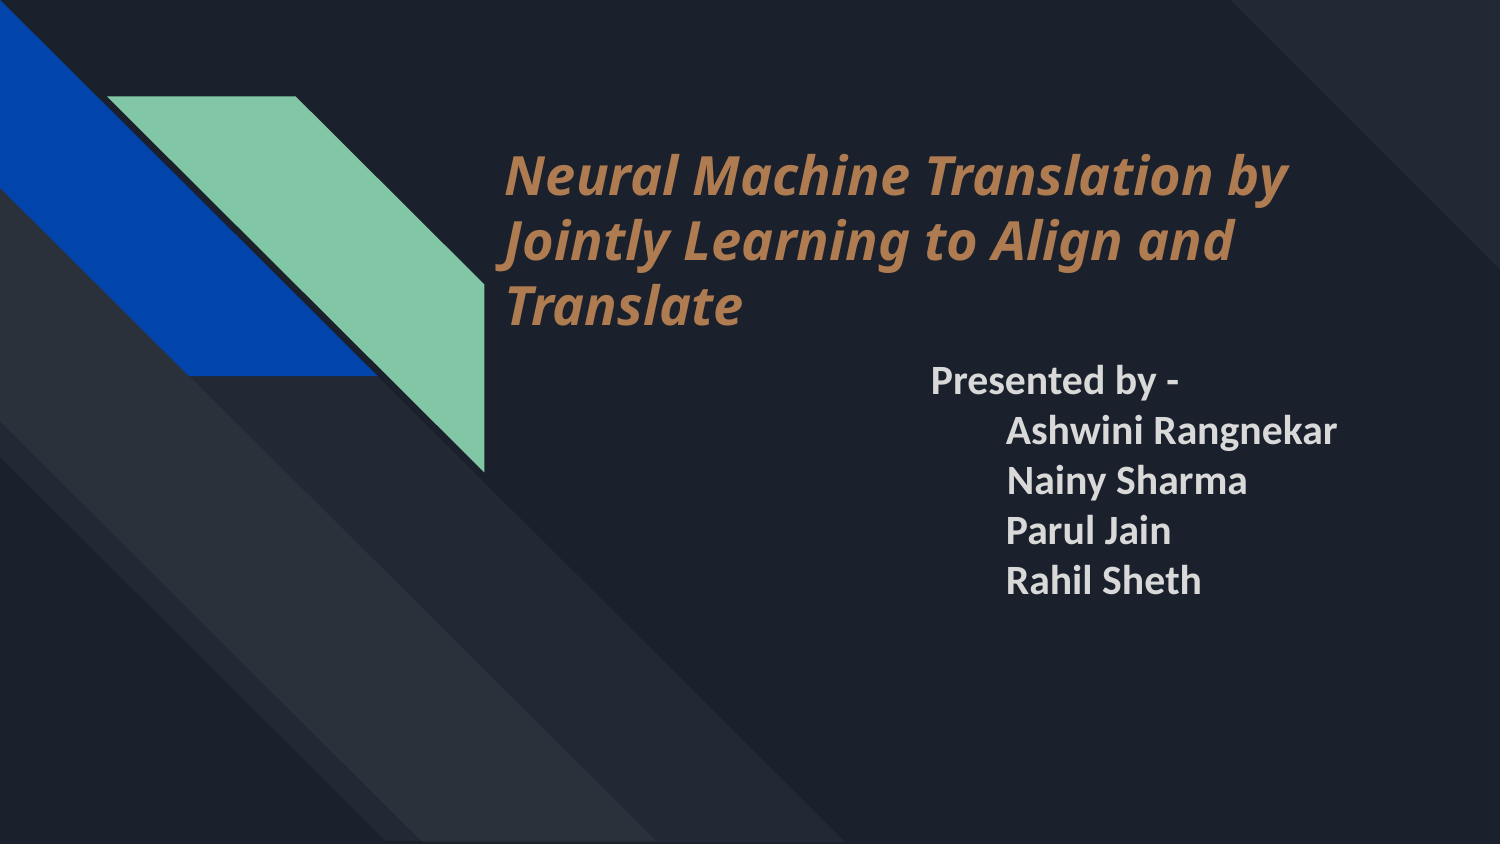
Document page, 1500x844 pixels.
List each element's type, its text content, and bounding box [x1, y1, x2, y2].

subtitle Presented by - Ashwini Rangnekar Nainy Sharma Parul Jain Rahil Sheth [915, 337, 1401, 702]
title Neural Machine Translation by Jointly Learning to Align and Translate [490, 126, 1480, 295]
